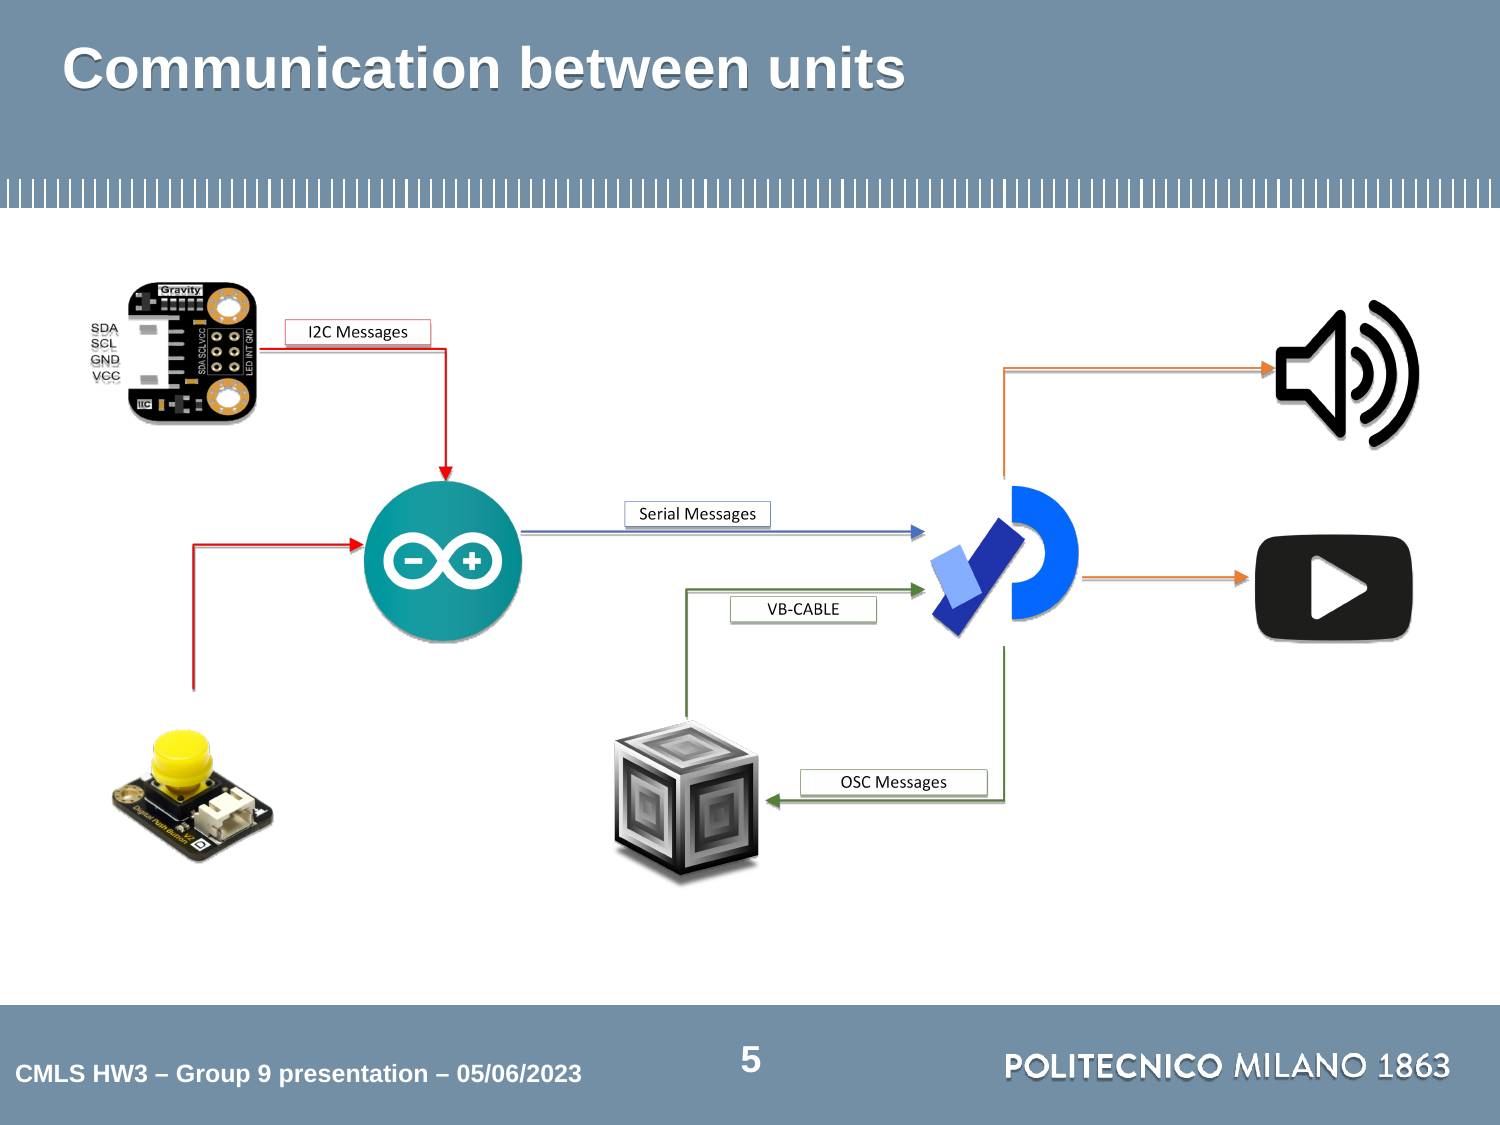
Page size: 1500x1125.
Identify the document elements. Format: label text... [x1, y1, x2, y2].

text_box CMLS HW3 – Group 9 presentation – 05/06/2023 [0, 1049, 610, 1125]
text_box 5 [576, 1027, 927, 1088]
title Communication between units [47, 22, 1455, 161]
picture [77, 264, 1429, 926]
